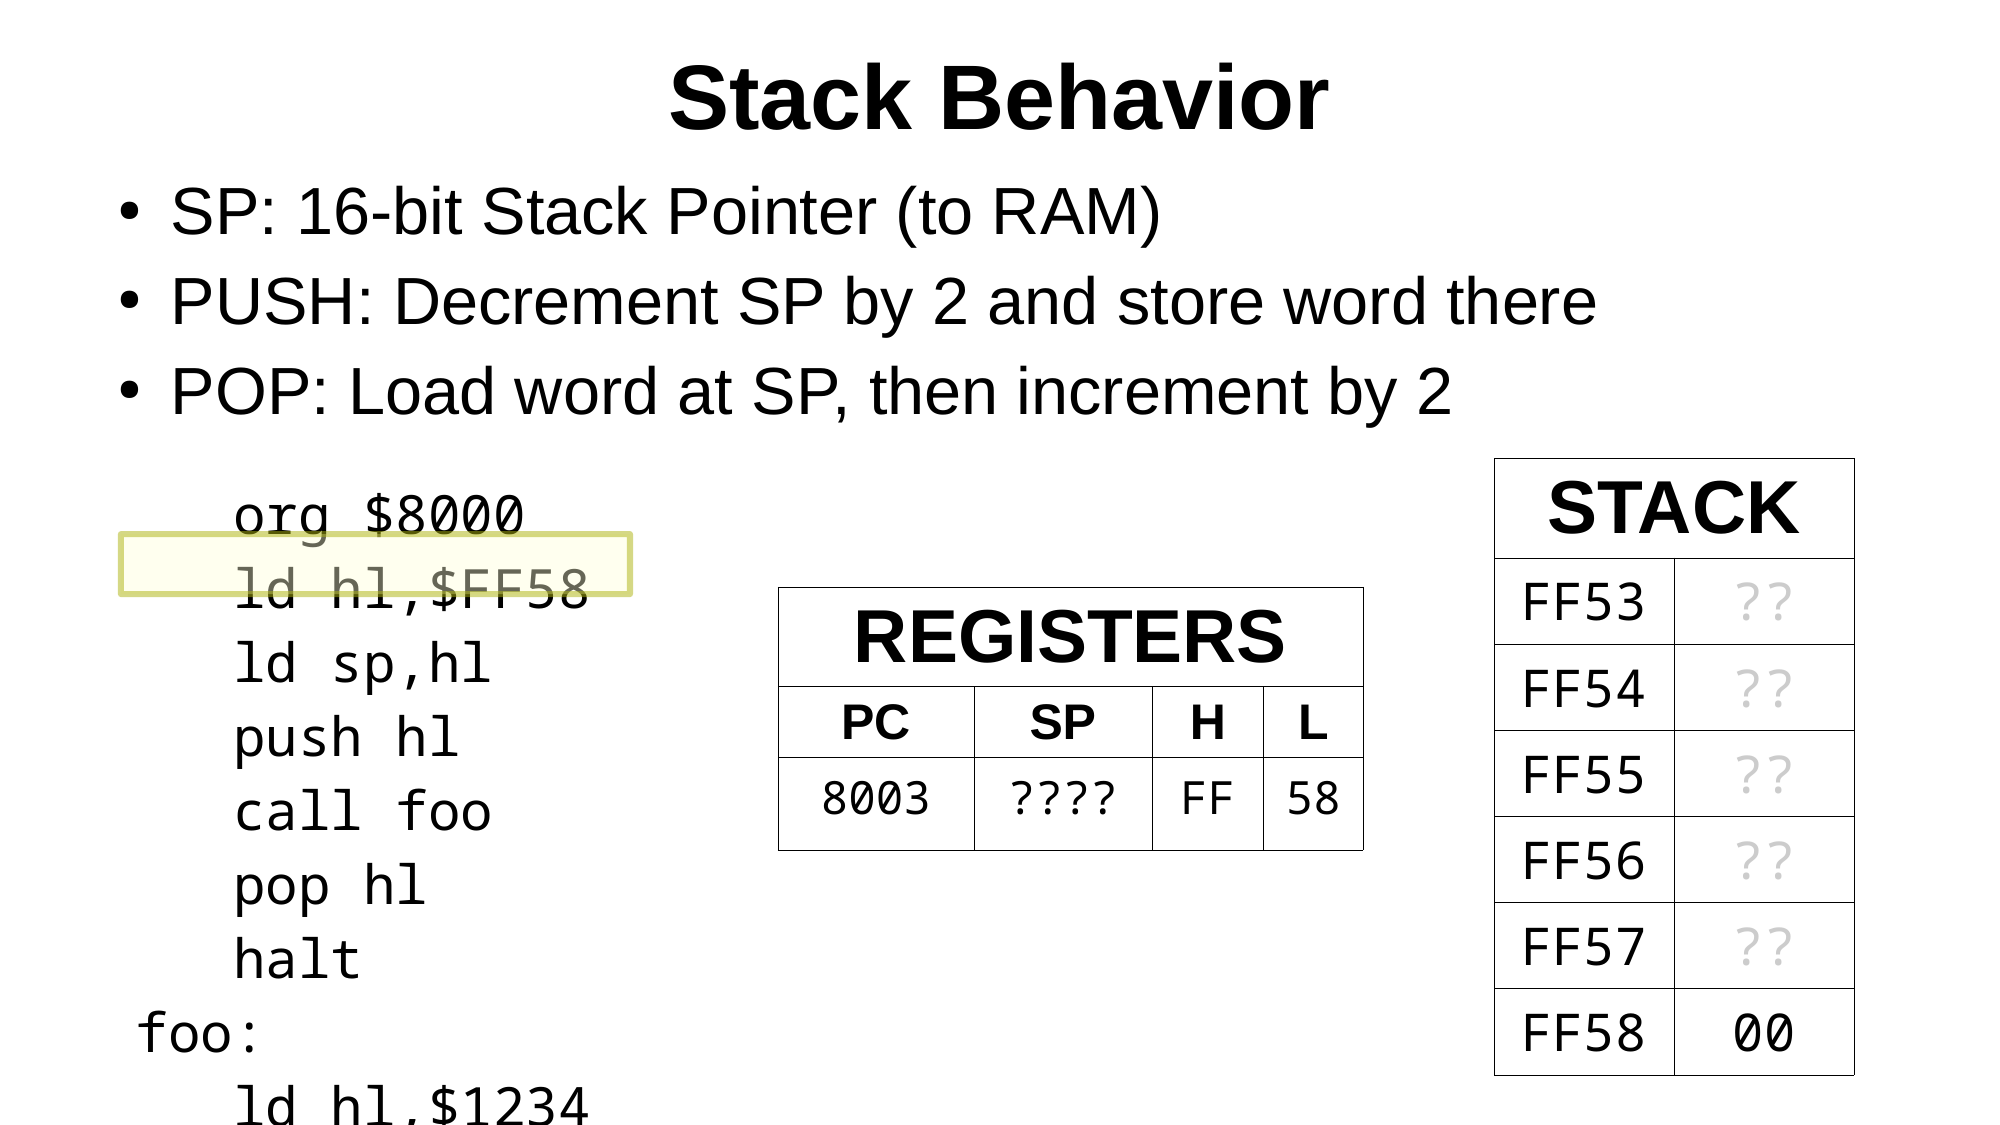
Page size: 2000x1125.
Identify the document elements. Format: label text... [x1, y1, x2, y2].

table_cell FF55 [1495, 731, 1674, 816]
table_cell L [1264, 687, 1363, 757]
table_header REGISTERS [779, 588, 1363, 686]
table_cell FF54 [1495, 645, 1674, 730]
table_cell FF [1153, 758, 1263, 850]
table_cell FF56 [1495, 817, 1674, 902]
table_cell ?? [1675, 903, 1854, 988]
title Stack Behavior [137, 0, 1862, 174]
table_cell FF53 [1495, 559, 1674, 644]
table_cell 58 [1264, 758, 1363, 850]
table_cell FF57 [1495, 903, 1674, 988]
table_header STACK [1495, 459, 1854, 558]
text_box org $8000 ld hl,$FF58 ld sp,hl push hl call foo pop hl halt foo: ld hl,$1234 ret [120, 469, 706, 1095]
table_cell SP [975, 687, 1152, 757]
table_cell ?? [1675, 559, 1854, 644]
table_cell FF58 [1495, 989, 1674, 1075]
table_cell ?? [1675, 731, 1854, 816]
text_box [120, 534, 631, 595]
table_cell 00 [1675, 989, 1854, 1075]
table_cell H [1153, 687, 1263, 757]
table_cell ?? [1675, 817, 1854, 902]
list SP: 16-bit Stack Pointer (to RAM) PUSH: Decrement SP by 2 and store word there POP: Load word at SP, then increment by 2 [99, 174, 1900, 451]
table_cell ???? [975, 758, 1152, 850]
table_cell PC [779, 687, 974, 757]
table_cell 8003 [779, 758, 974, 850]
table_cell ?? [1675, 645, 1854, 730]
